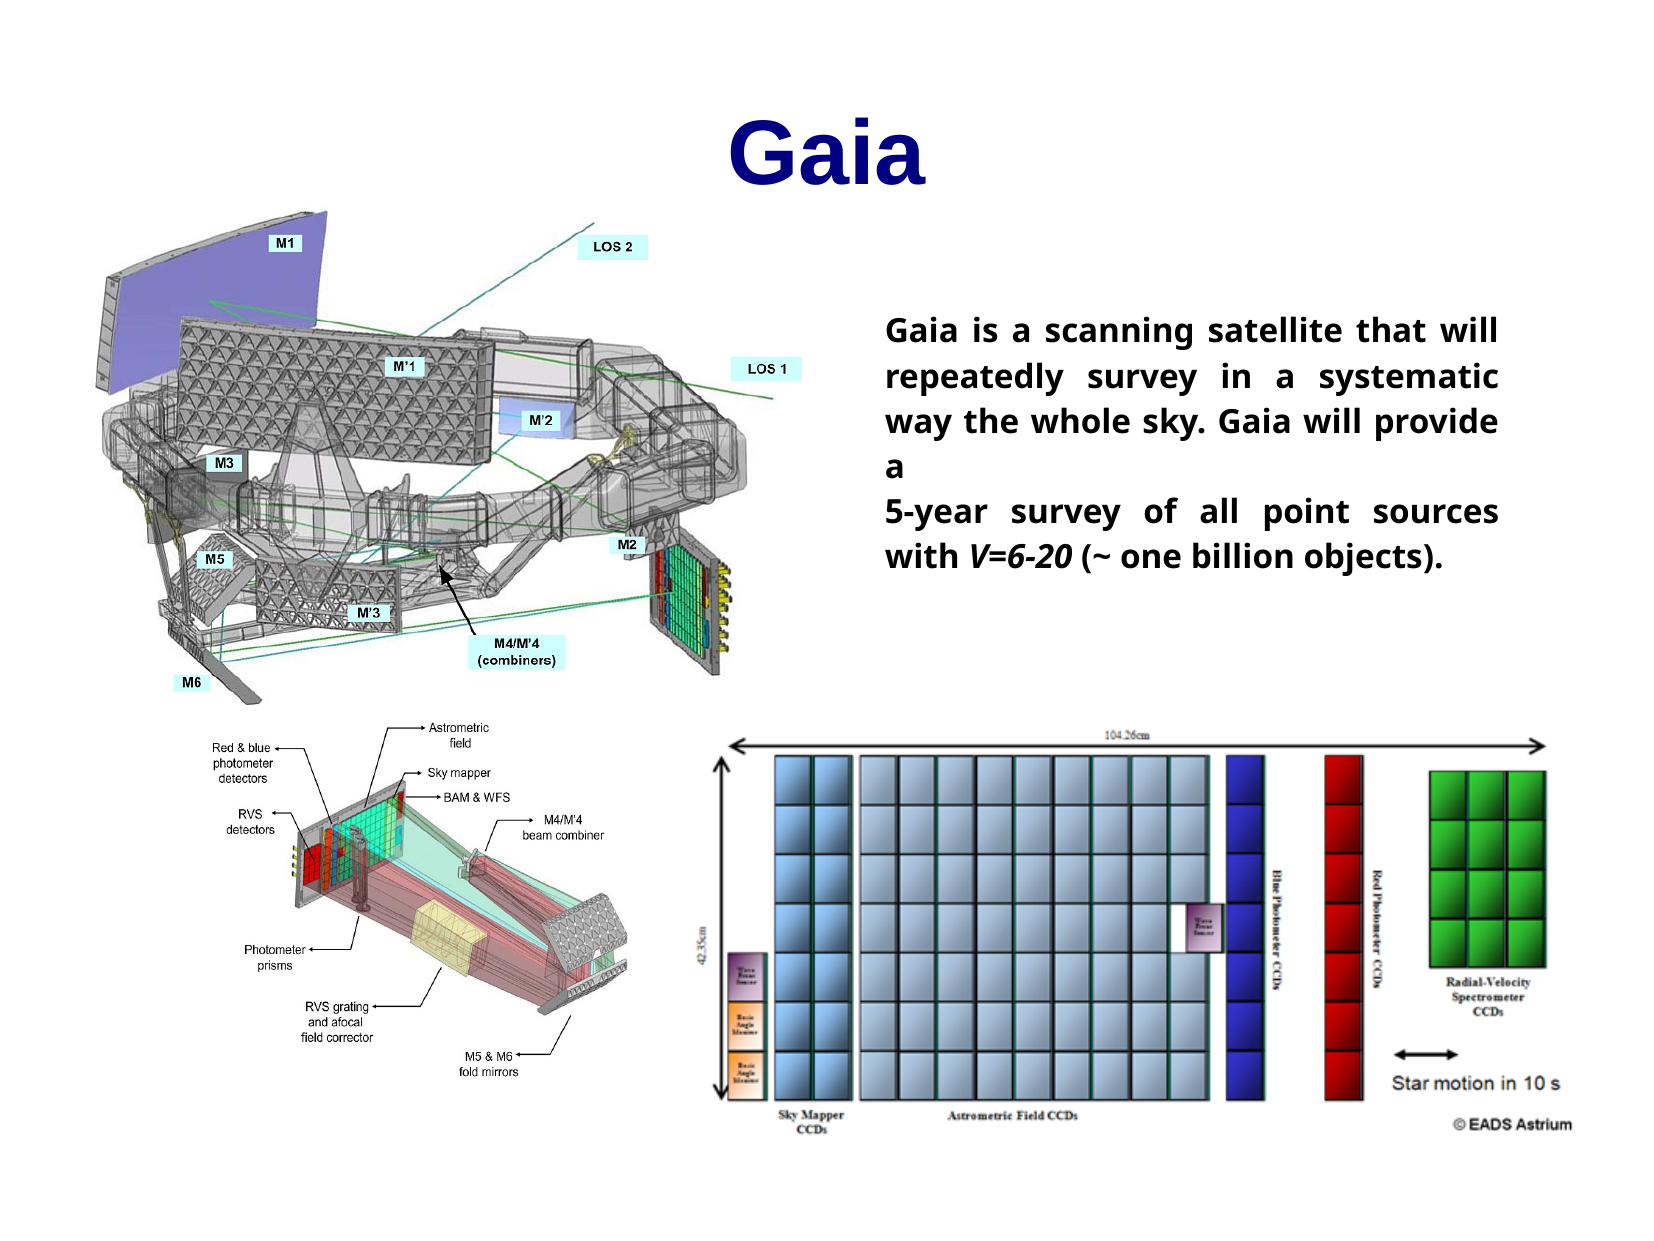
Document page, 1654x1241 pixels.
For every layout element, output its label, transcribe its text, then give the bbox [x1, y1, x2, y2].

title Gaia [82, 49, 1571, 257]
picture [690, 724, 1581, 1141]
picture [82, 203, 802, 706]
picture [209, 720, 631, 1081]
text_box Gaia is a scanning satellite that will repeatedly survey in a systematic way the whole sky. Gaia will provide a 5-year survey of all point sources with V=6-20 (~ one billion objects). [870, 300, 1515, 661]
